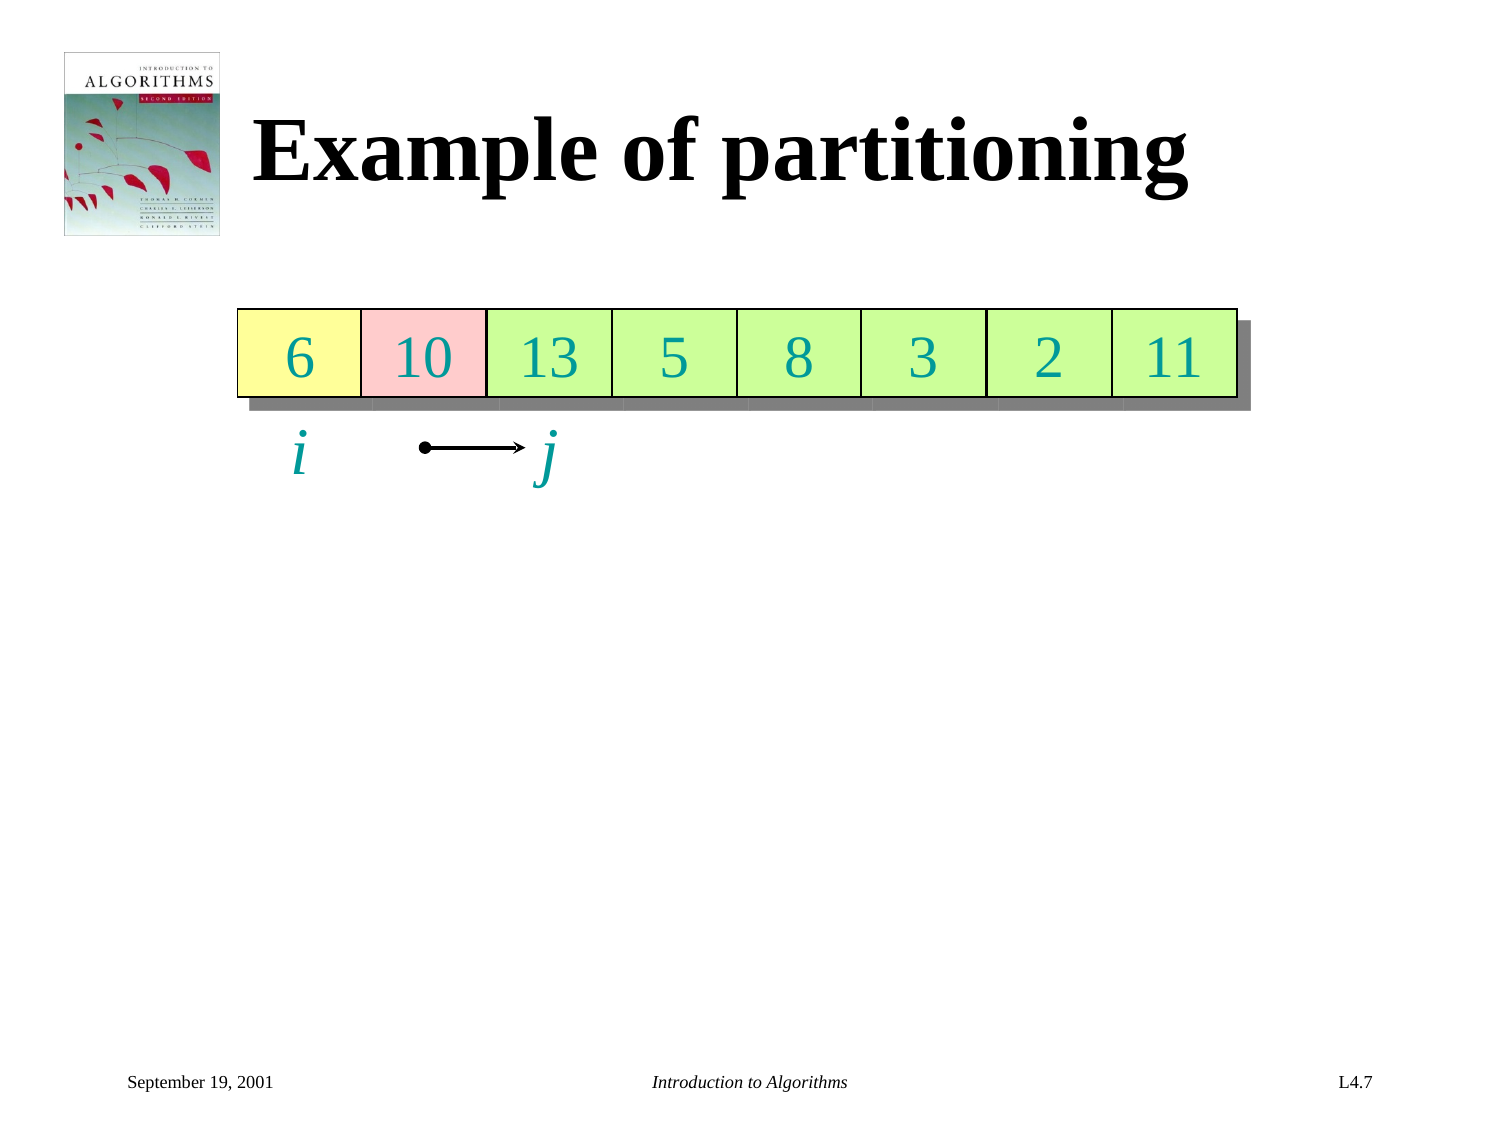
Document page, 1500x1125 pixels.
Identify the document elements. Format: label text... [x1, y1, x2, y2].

text_box L4.<number> [1074, 1062, 1388, 1101]
text_box September 19, 2001 [112, 1062, 426, 1101]
text_box i [276, 399, 325, 496]
text_box 10 [361, 309, 487, 398]
text_box 11 [1112, 309, 1237, 398]
text_box j [525, 399, 574, 496]
text_box 2 [986, 309, 1112, 398]
title Example of partitioning [237, 49, 1475, 238]
text_box 6 [237, 309, 361, 398]
text_box 8 [737, 309, 860, 398]
text_box 13 [487, 309, 612, 398]
picture [64, 52, 220, 236]
text_box Introduction to Algorithms [512, 1062, 988, 1101]
text_box 5 [612, 309, 737, 398]
text_box 3 [860, 309, 986, 398]
